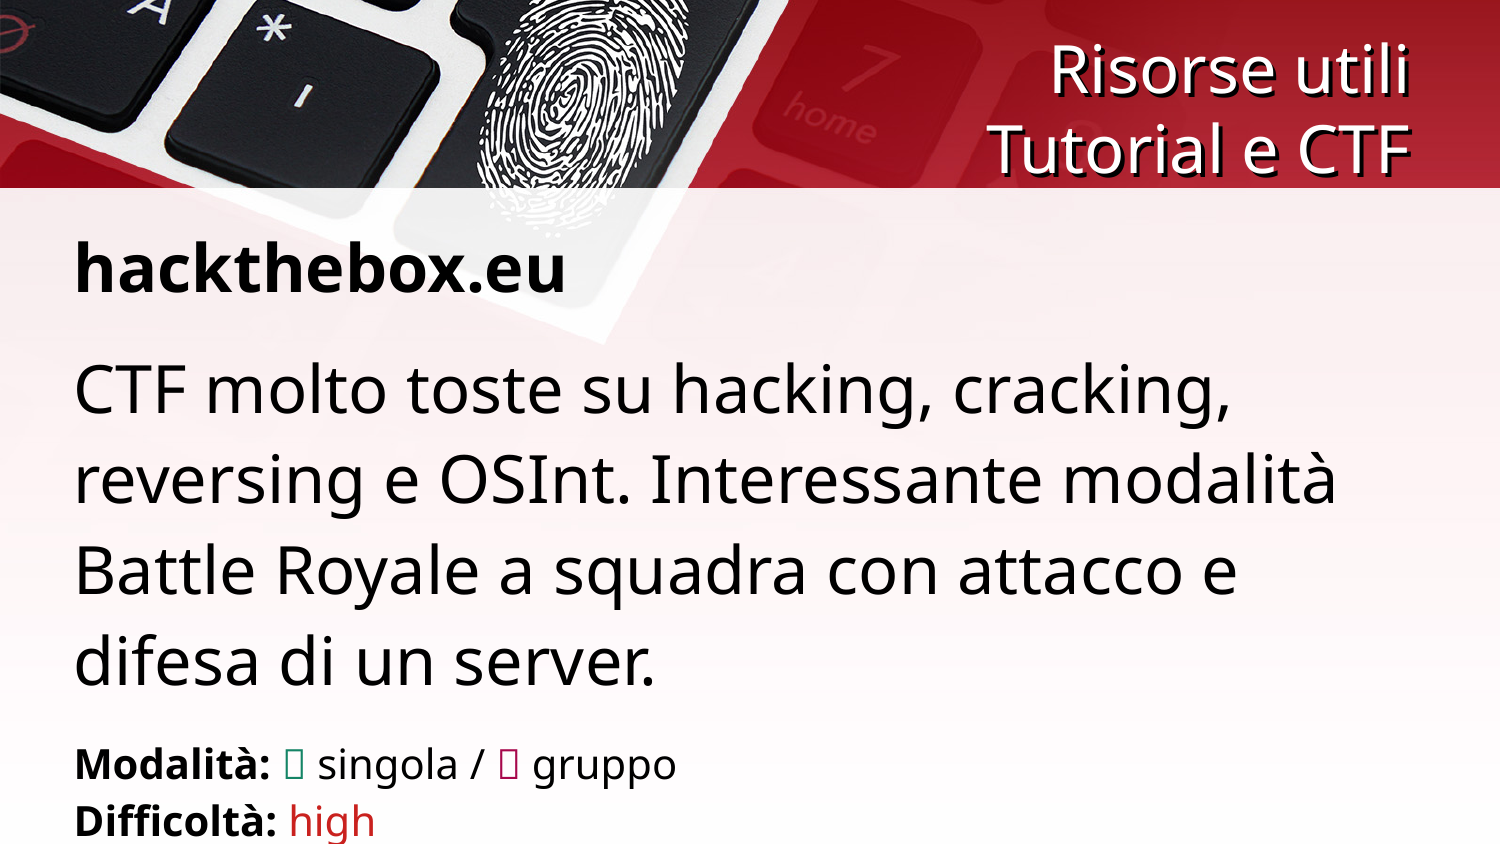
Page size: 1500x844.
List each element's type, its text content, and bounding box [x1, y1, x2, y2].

picture [330, 816, 342, 833]
title Risorse utili Tutorial e CTF [73, 46, 1427, 168]
list hackthebox.eu CTF molto toste su hacking, cracking, reversing e OSInt. Interessante modalità Battle Royale a squadra con attacco e difesa di un server. Modalità:  singola /  gruppo Difficoltà: high Learning: 0% - Lab: 100% [73, 221, 1418, 789]
picture [0, 0, 1500, 844]
